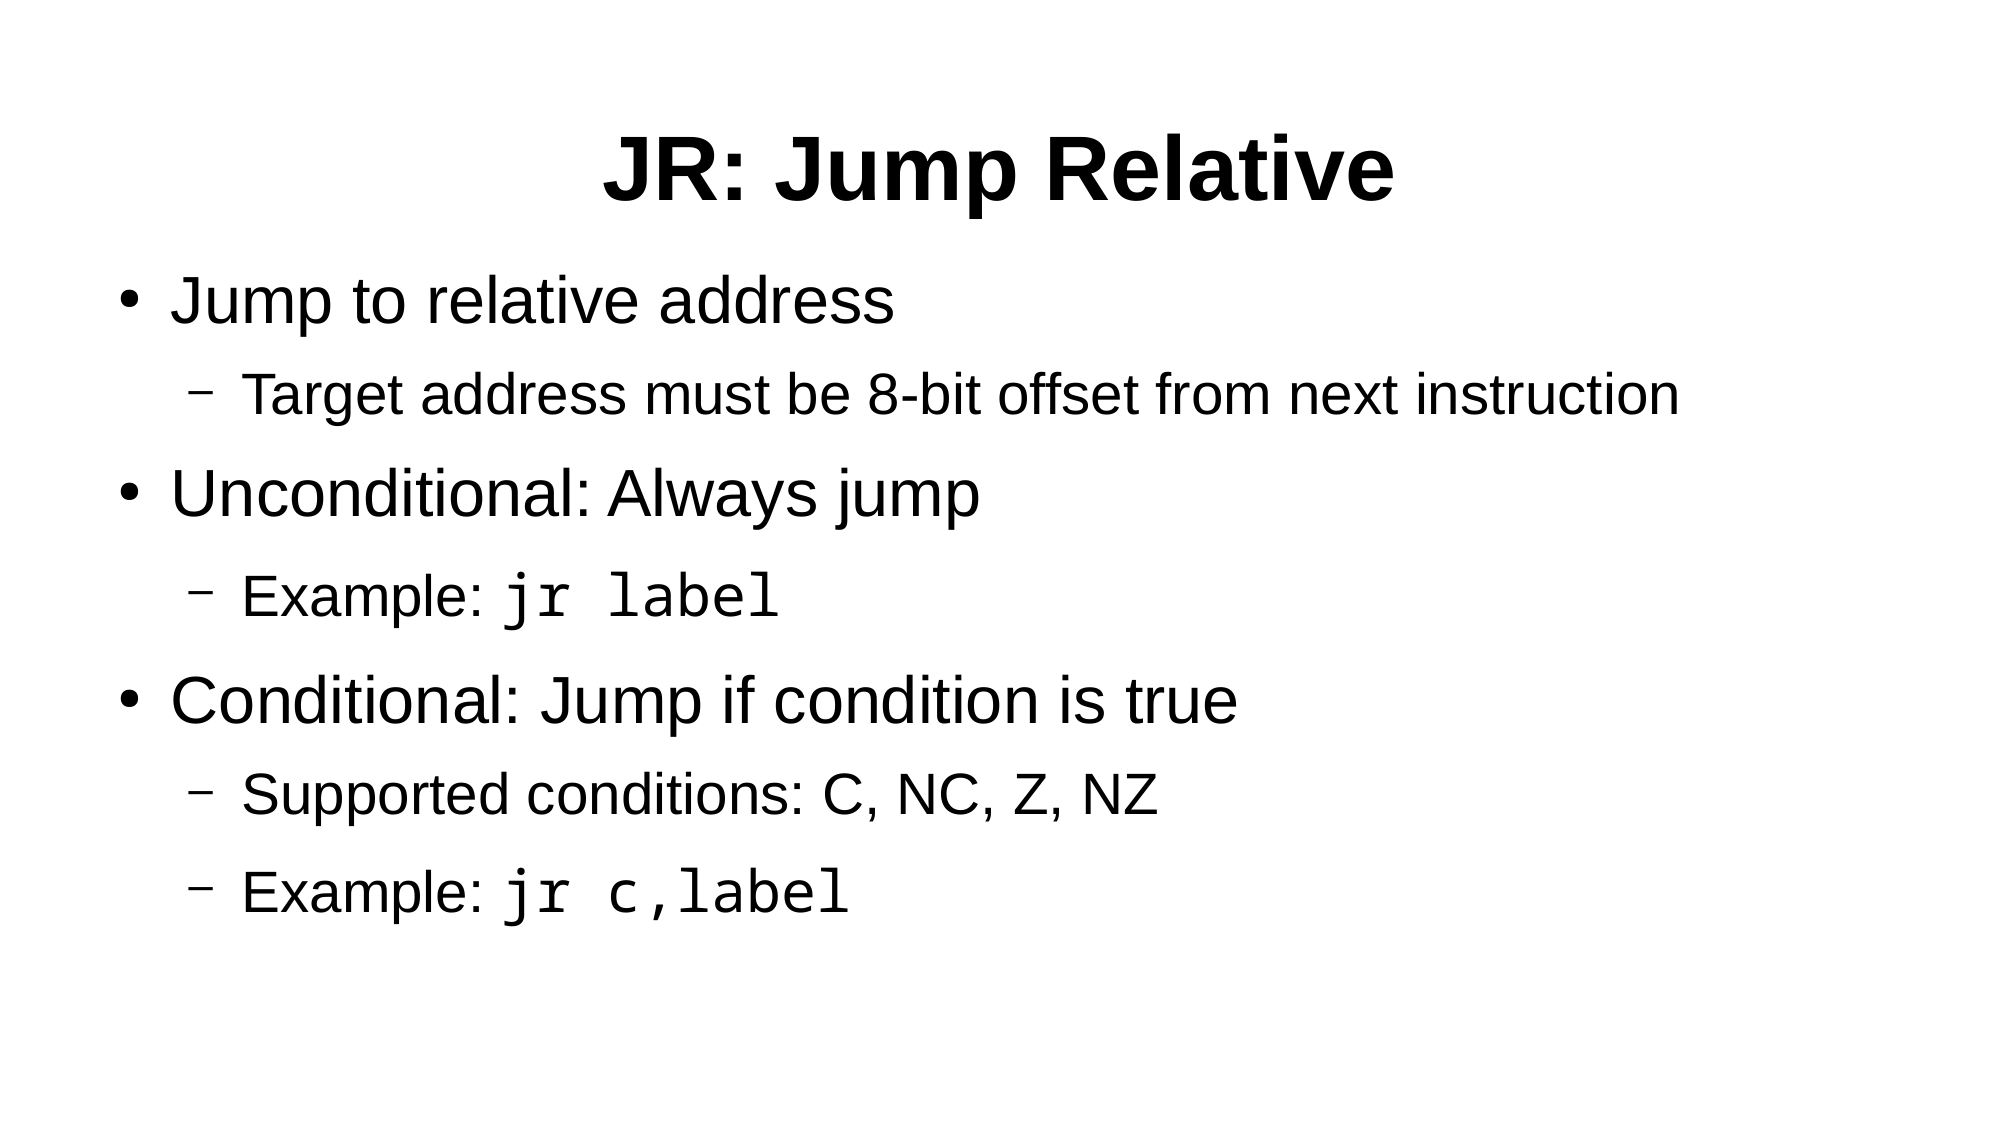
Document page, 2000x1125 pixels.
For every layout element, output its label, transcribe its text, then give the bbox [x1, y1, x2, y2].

list Jump to relative address Target address must be 8-bit offset from next instruction Unconditional: Always jump Example: jr label Conditional: Jump if condition is true Supported conditions: C, NC, Z, NZ Example: jr c,label [99, 263, 1935, 1066]
title JR: Jump Relative [137, 59, 1862, 263]
